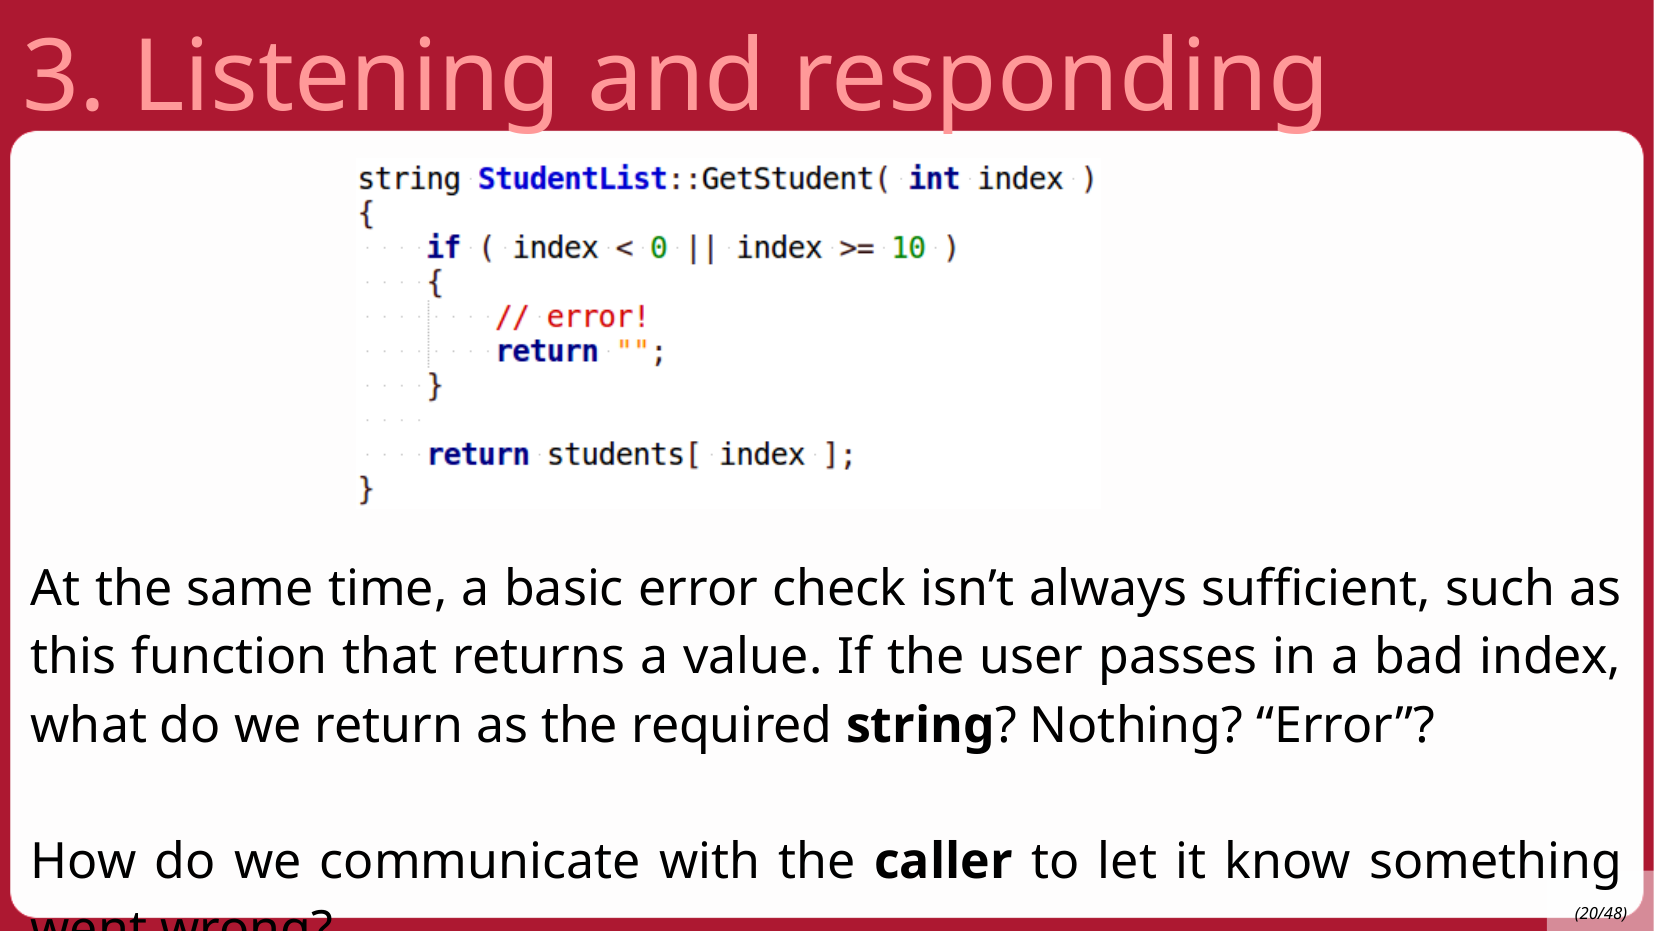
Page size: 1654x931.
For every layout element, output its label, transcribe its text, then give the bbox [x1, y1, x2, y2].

picture [287, 922, 302, 931]
picture [226, 922, 242, 931]
text_box (<number>/48) [1546, 877, 1654, 931]
text_box At the same time, a basic error check isn’t always sufficient, such as this function that returns a value. If the user passes in a bad index, what do we return as the required string? Nothing? “Error”? How do we communicate with the caller to let it know something went wrong? [30, 552, 1623, 910]
title 3. Listening and responding [22, 7, 1511, 136]
picture [0, 0, 1654, 931]
picture [107, 922, 121, 931]
picture [323, 910, 1546, 931]
picture [258, 922, 272, 931]
picture [76, 922, 90, 930]
